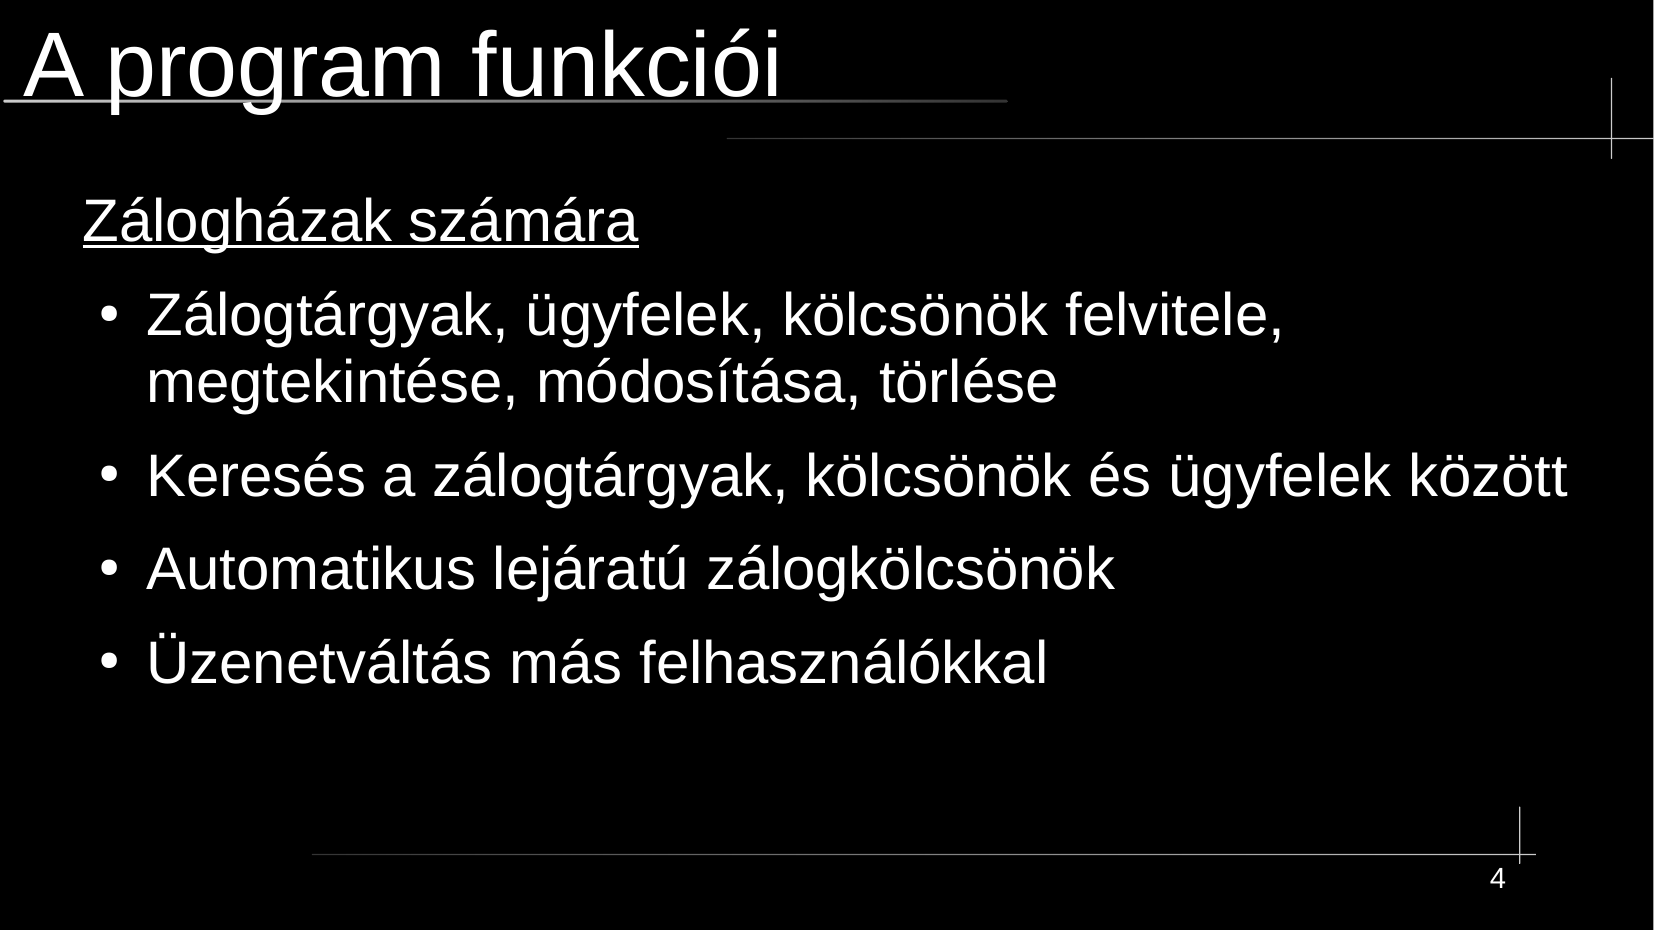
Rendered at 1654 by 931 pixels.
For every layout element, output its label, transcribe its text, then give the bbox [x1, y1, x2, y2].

list Zálogházak számára Zálogtárgyak, ügyfelek, kölcsönök felvitele, megtekintése, módosítása, törlése Keresés a zálogtárgyak, kölcsönök és ügyfelek között Automatikus lejáratú zálogkölcsönök Üzenetváltás más felhasználókkal [82, 187, 1571, 758]
title A program funkciói [23, 11, 1589, 119]
